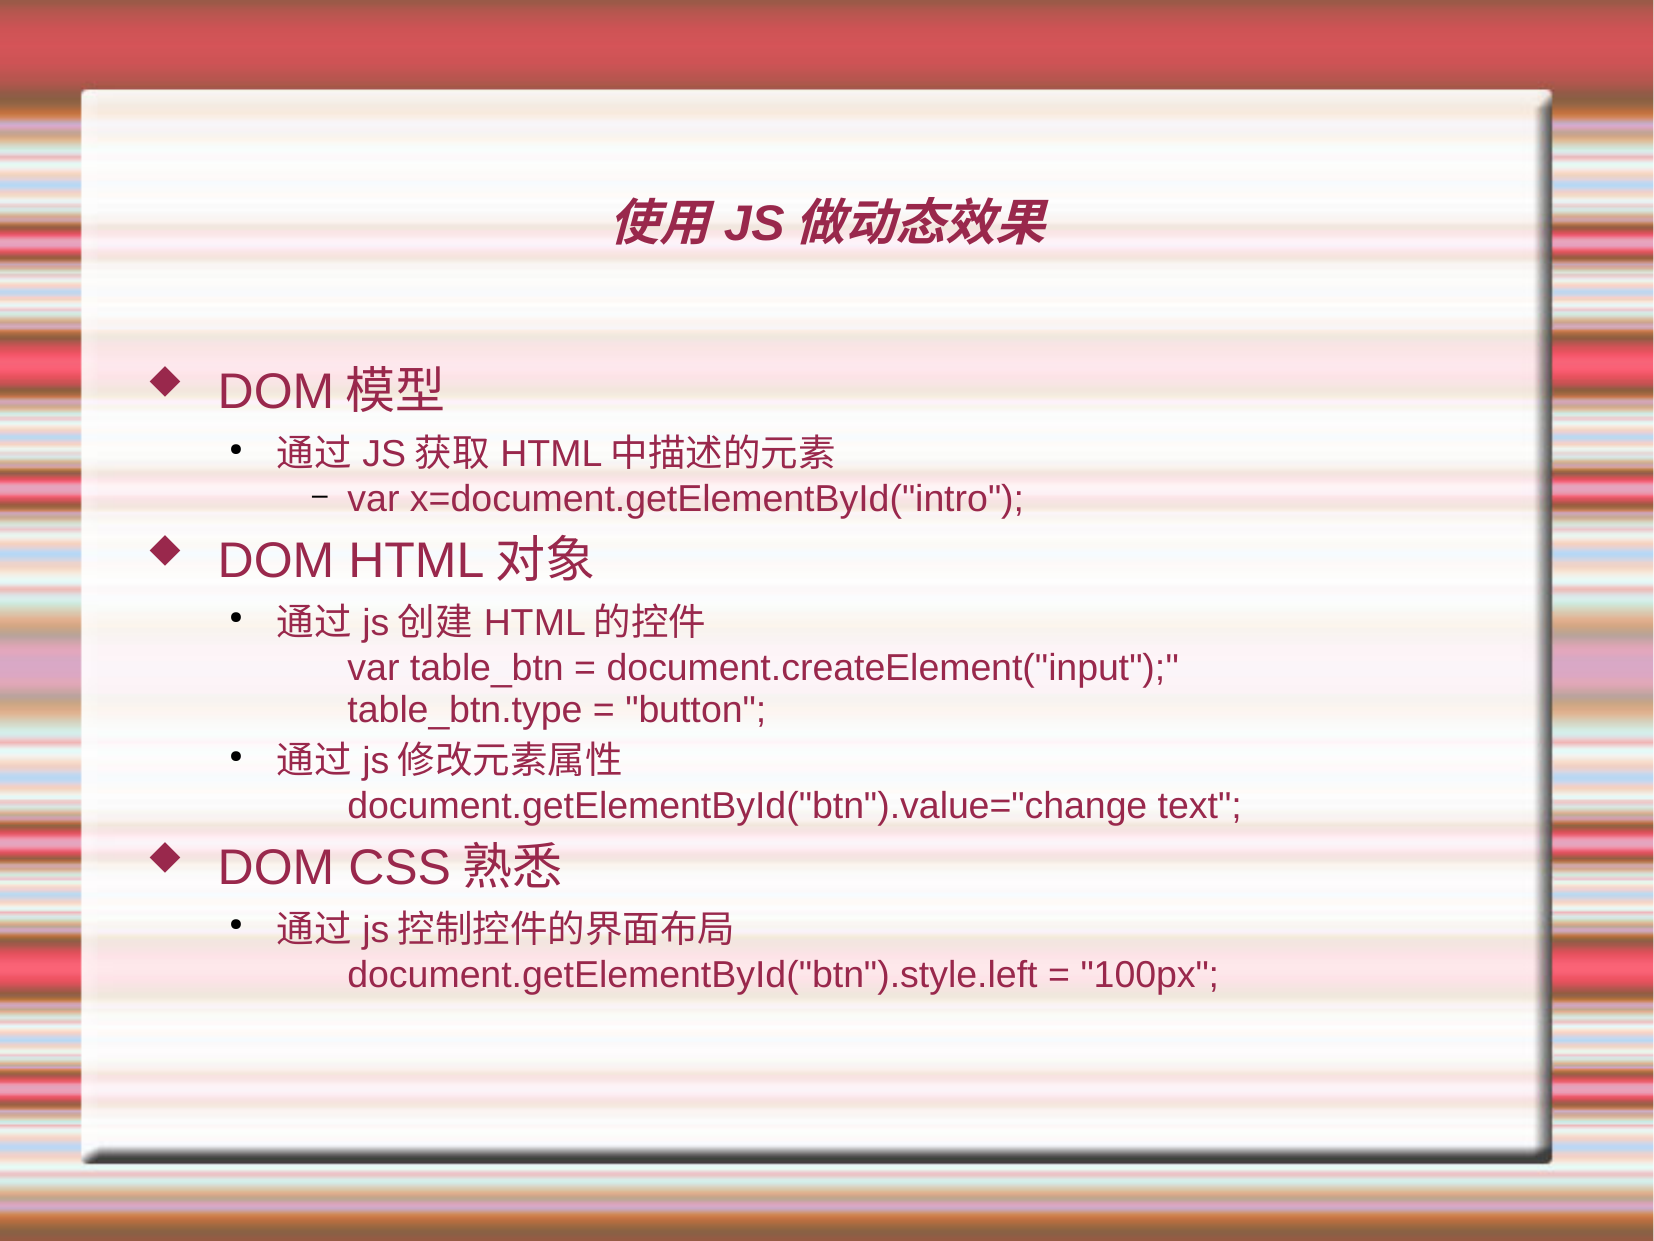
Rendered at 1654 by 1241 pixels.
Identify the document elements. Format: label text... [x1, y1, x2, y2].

picture [0, 0, 1654, 1241]
title 使用JS做动态效果 [121, 114, 1534, 322]
list DOM模型 通过JS获取HTML中描述的元素 var x=document.getElementById("intro"); DOM HTML对象 通过js创建HTML的控件 var table_btn = document.createElement("input");" table_btn.type = "button"; 通过js修改元素属性 document.getElementById("btn").value="change text"; DOM CSS熟悉 通过js控制控件的界面布局 document.getElementById("btn").style.left = "100px"; [134, 350, 1516, 1132]
